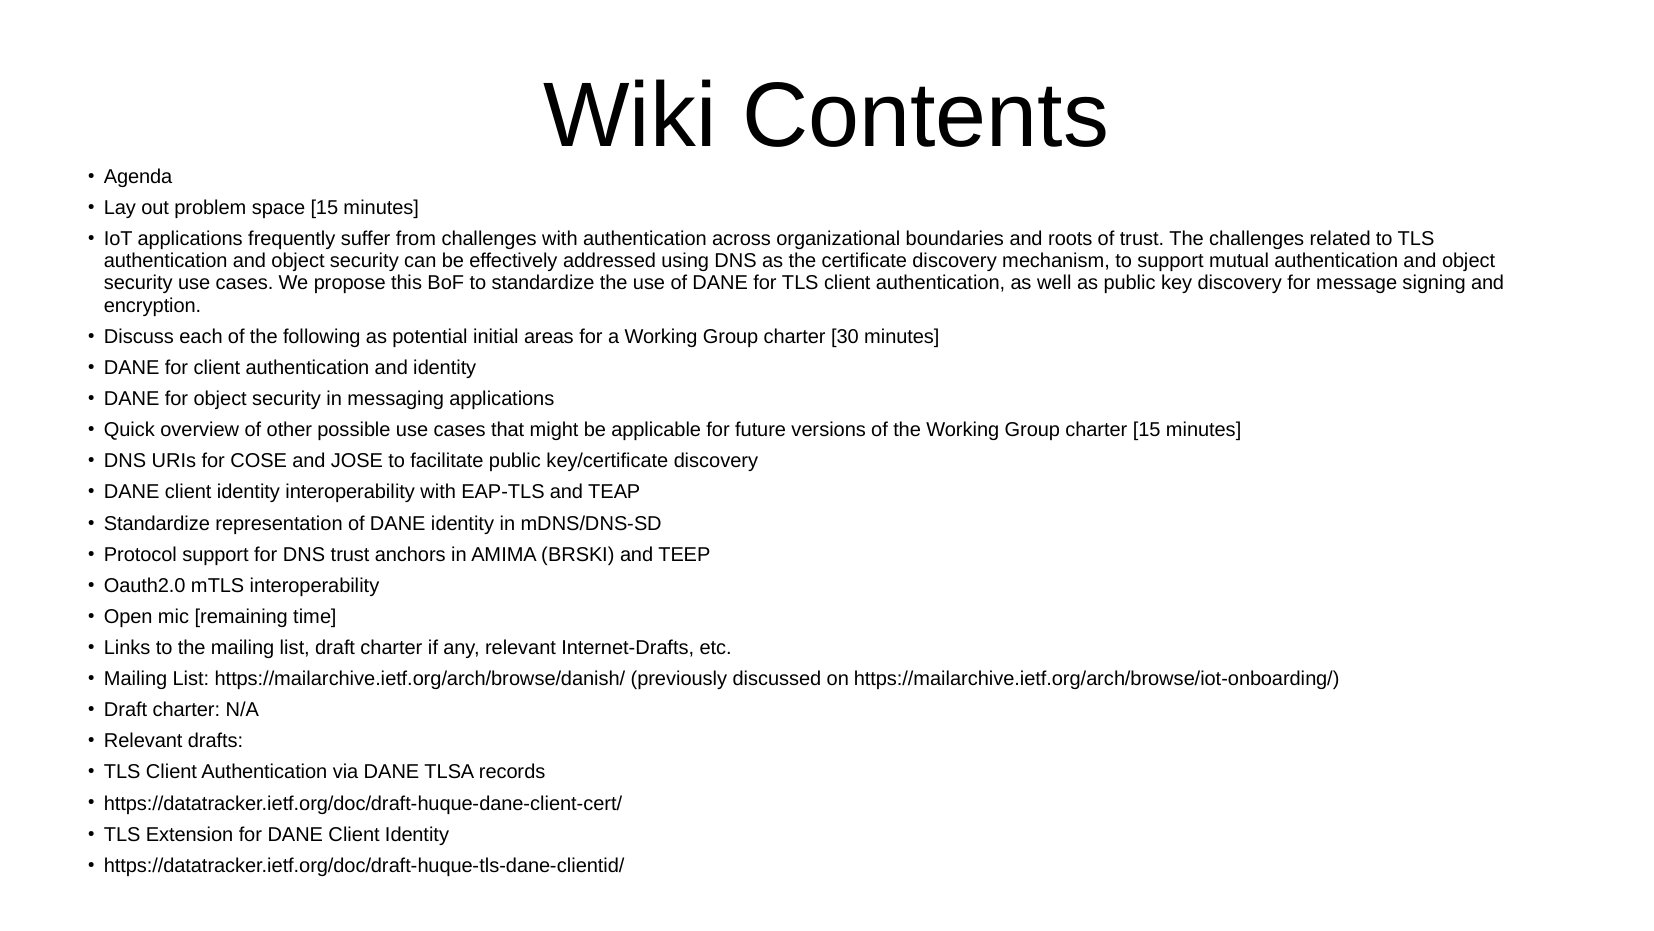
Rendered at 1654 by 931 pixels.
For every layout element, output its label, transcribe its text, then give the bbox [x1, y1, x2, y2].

list Agenda Lay out problem space [15 minutes] IoT applications frequently suffer from challenges with authentication across organizational boundaries and roots of trust. The challenges related to TLS authentication and object security can be effectively addressed using DNS as the certificate discovery mechanism, to support mutual authentication and object security use cases. We propose this BoF to standardize the use of DANE for TLS client authentication, as well as public key discovery for message signing and encryption. Discuss each of the following as potential initial areas for a Working Group charter [30 minutes] DANE for client authentication and identity DANE for object security in messaging applications Quick overview of other possible use cases that might be applicable for future versions of the Working Group charter [15 minutes] DNS URIs for COSE and JOSE to facilitate public key/certificate discovery DANE client identity interoperability with EAP-TLS and TEAP Standardize representation of DANE identity in mDNS/DNS-SD Protocol support for DNS trust anchors in AMIMA (BRSKI) and TEEP Oauth2.0 mTLS interoperability Open mic [remaining time] Links to the mailing list, draft charter if any, relevant Internet-Drafts, etc. Mailing List: ​https://mailarchive.ietf.org/arch/browse/danish/ (previously discussed on ​https://mailarchive.ietf.org/arch/browse/iot-onboarding/) Draft charter: N/A Relevant drafts: TLS Client Authentication via DANE TLSA records ​https://datatracker.ietf.org/doc/draft-huque-dane-client-cert/ TLS Extension for DANE Client Identity ​https://datatracker.ietf.org/doc/draft-huque-tls-dane-clientid/ [82, 165, 1554, 879]
title Wiki Contents [82, 37, 1571, 193]
